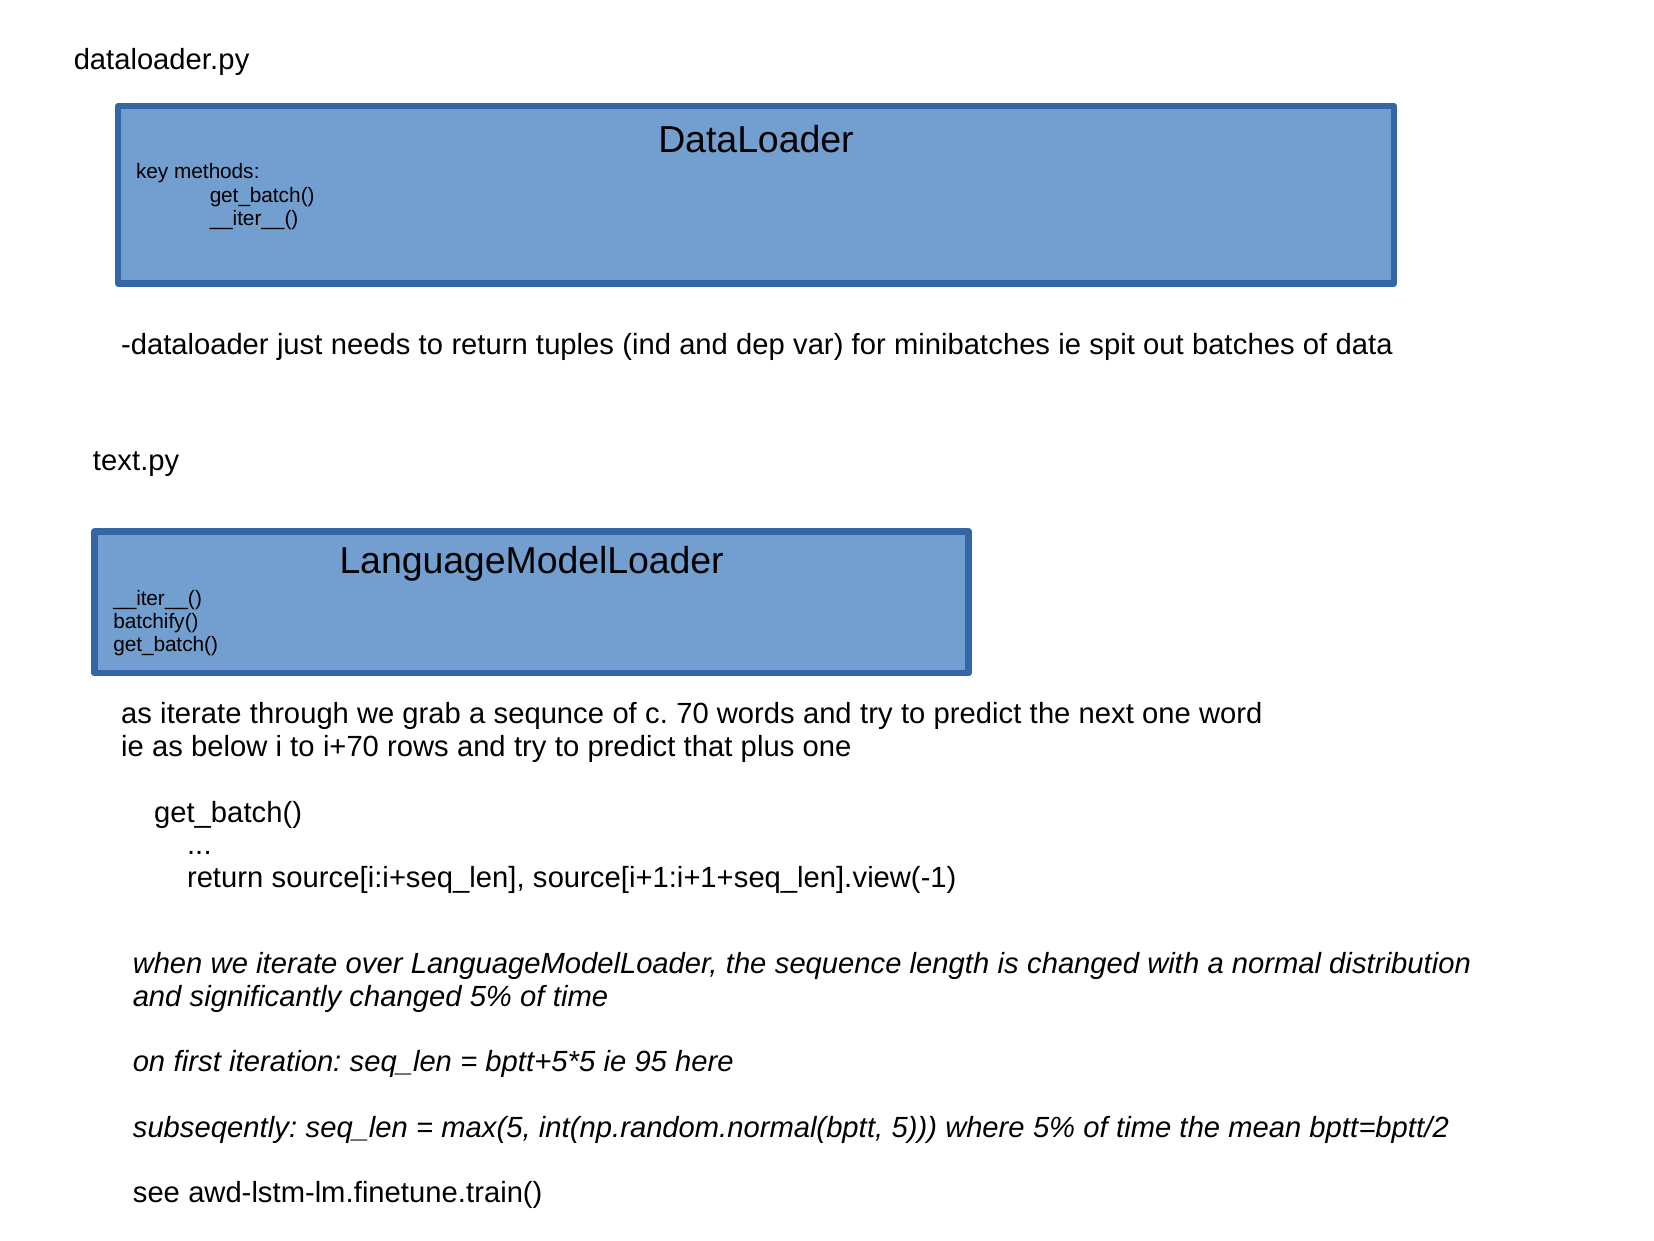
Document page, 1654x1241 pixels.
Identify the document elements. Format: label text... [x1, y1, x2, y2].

text_box LanguageModelLoader [94, 531, 969, 674]
text_box when we iterate over LanguageModelLoader, the sequence length is changed with a normal distribution and significantly changed 5% of time on first iteration: seq_len = bptt+5*5 ie 95 here subseqently: seq_len = max(5, int(np.random.normal(bptt, 5))) where 5% of time the mean bptt=bptt/2 see awd-lstm-lm.finetune.train() [118, 957, 1497, 1217]
text_box -dataloader just needs to return tuples (ind and dep var) for minibatches ie spit out batches of data [106, 321, 1465, 379]
text_box dataloader.py [59, 35, 265, 84]
text_box DataLoader key methods: get_batch() __iter__() [118, 106, 1394, 284]
text_box __iter__() batchify() get_batch() [98, 578, 308, 687]
text_box text.py [78, 436, 195, 485]
text_box as iterate through we grab a sequnce of c. 70 words and try to predict the next one word ie as below i to i+70 rows and try to predict that plus one get_batch() ... return source[i:i+seq_len], source[i+1:i+1+seq_len].view(-1) [106, 689, 1595, 957]
